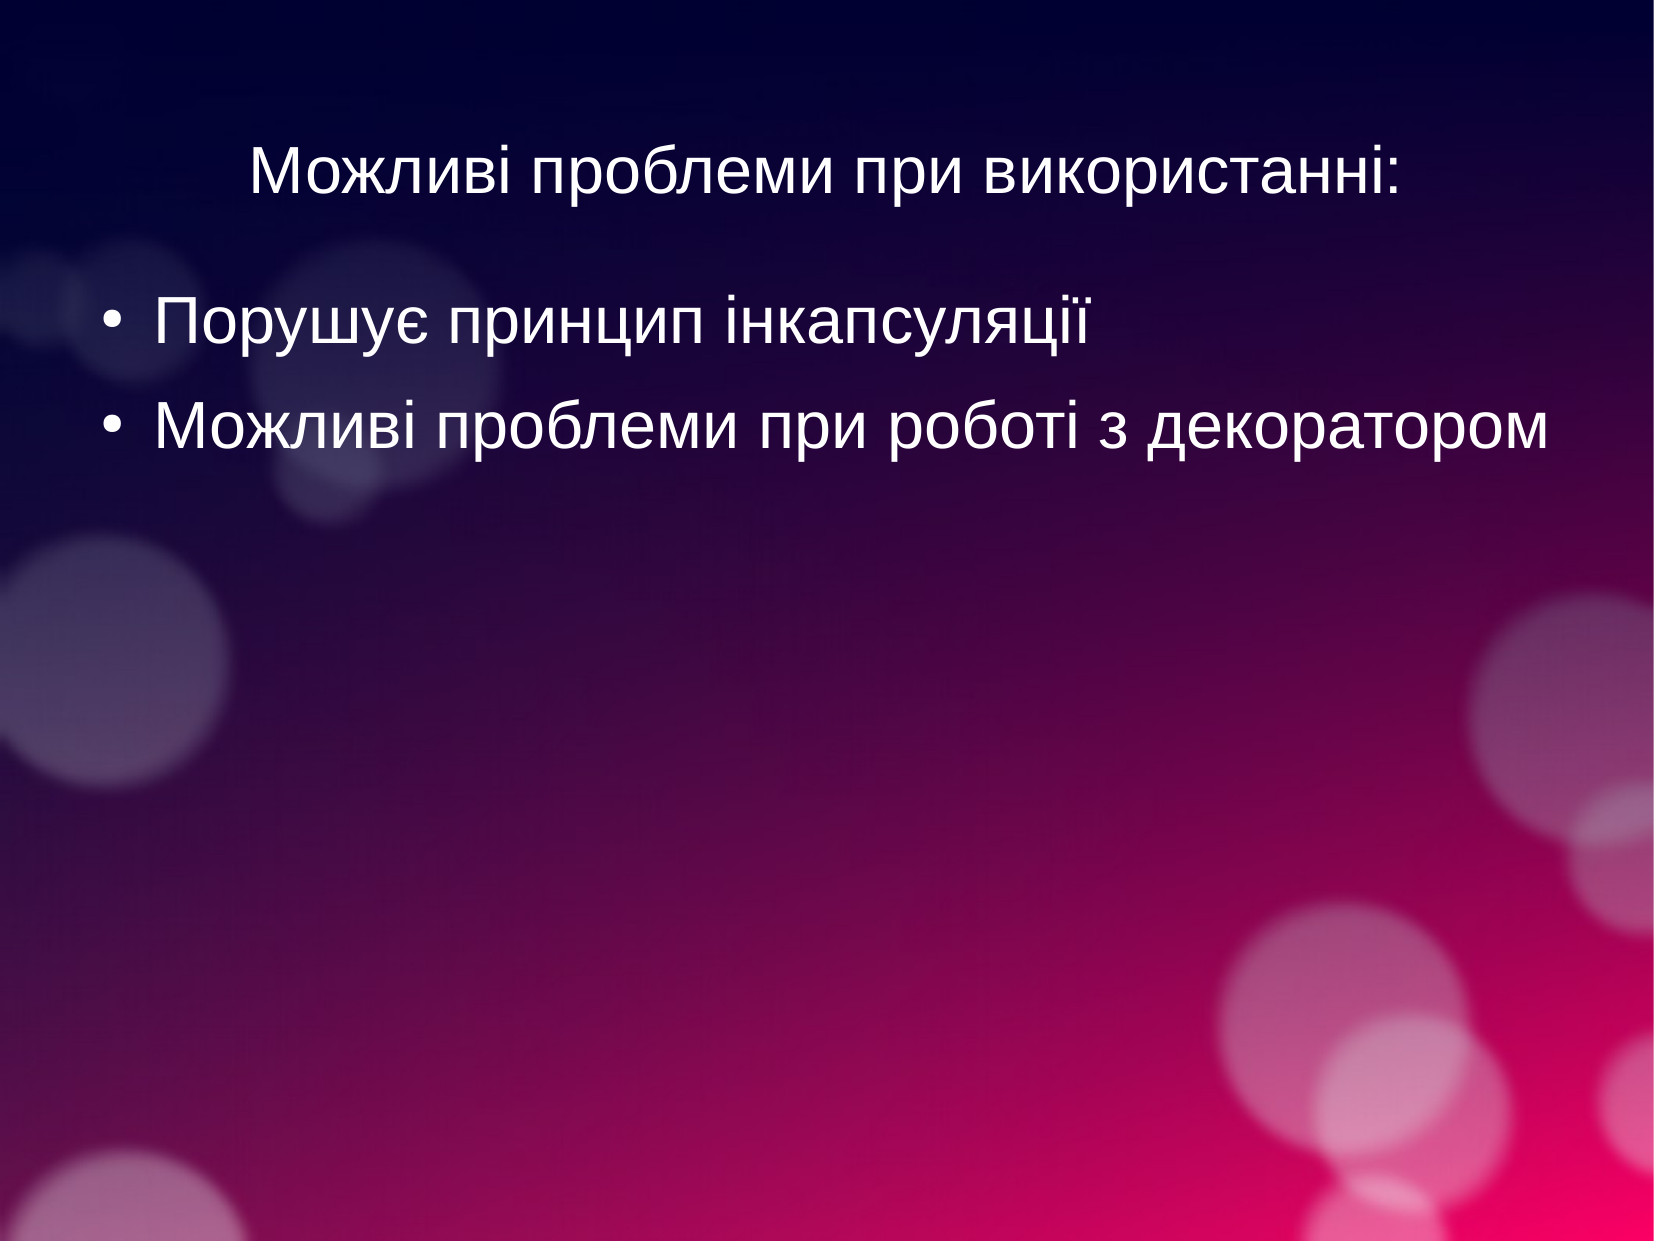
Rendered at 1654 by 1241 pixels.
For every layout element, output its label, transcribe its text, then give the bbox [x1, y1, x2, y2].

picture [0, 0, 1654, 1241]
list Порушує принцип інкапсуляції Можливі проблеми при роботі з декоратором [82, 283, 1571, 1193]
title Можливі проблеми при використанні: [82, 67, 1571, 275]
